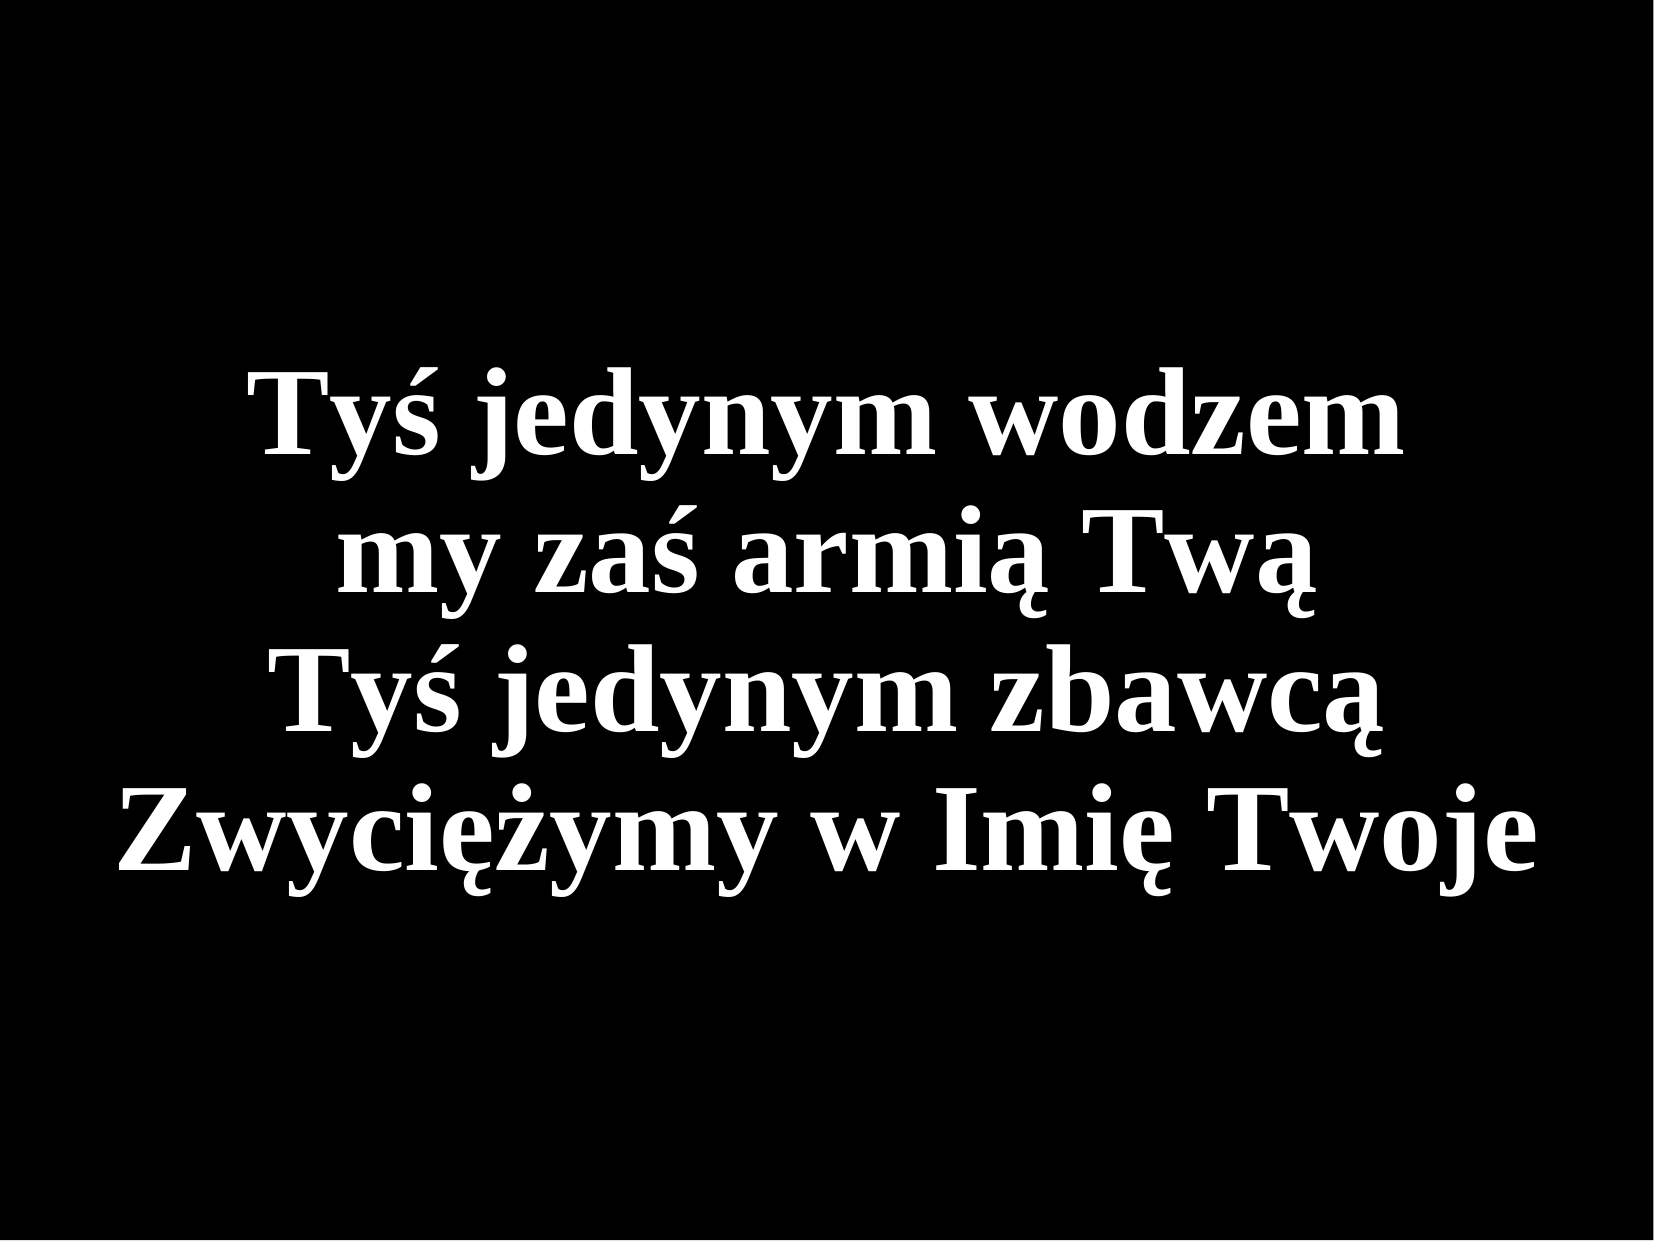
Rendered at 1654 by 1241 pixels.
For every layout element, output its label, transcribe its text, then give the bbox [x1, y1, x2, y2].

title Tyś jedynym wodzem my zaś armią Twą Tyś jedynym zbawcą Zwyciężymy w Imię Twoje [0, 0, 1654, 1241]
